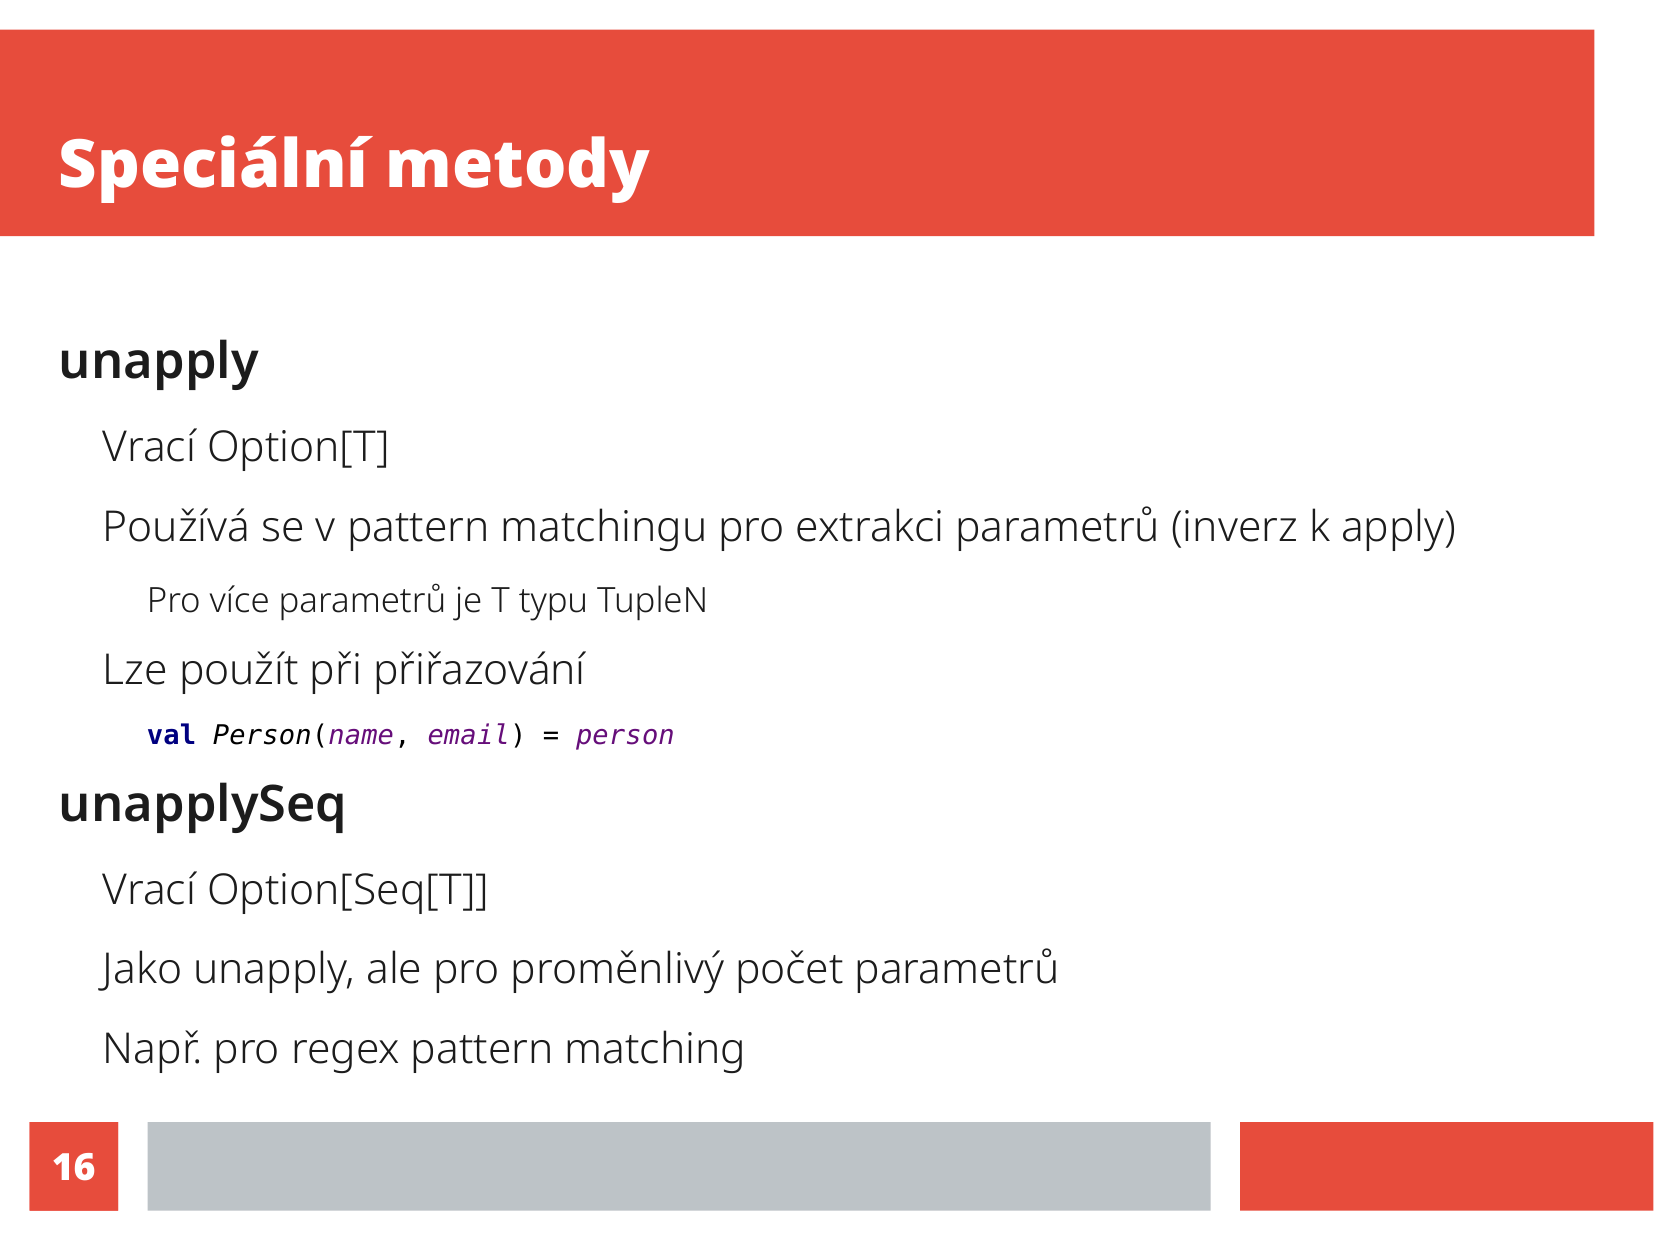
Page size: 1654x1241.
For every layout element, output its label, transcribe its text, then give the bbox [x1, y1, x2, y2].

title Speciální metody [59, 59, 1595, 207]
list unapply Vrací Option[T] Používá se v pattern matchingu pro extrakci parametrů (inverz k apply) Pro více parametrů je T typu TupleN Lze použít při přiřazování val Person(name, email) = person unapplySeq Vrací Option[Seq[T]] Jako unapply, ale pro proměnlivý počet parametrů Např. pro regex pattern matching [59, 324, 1565, 1093]
